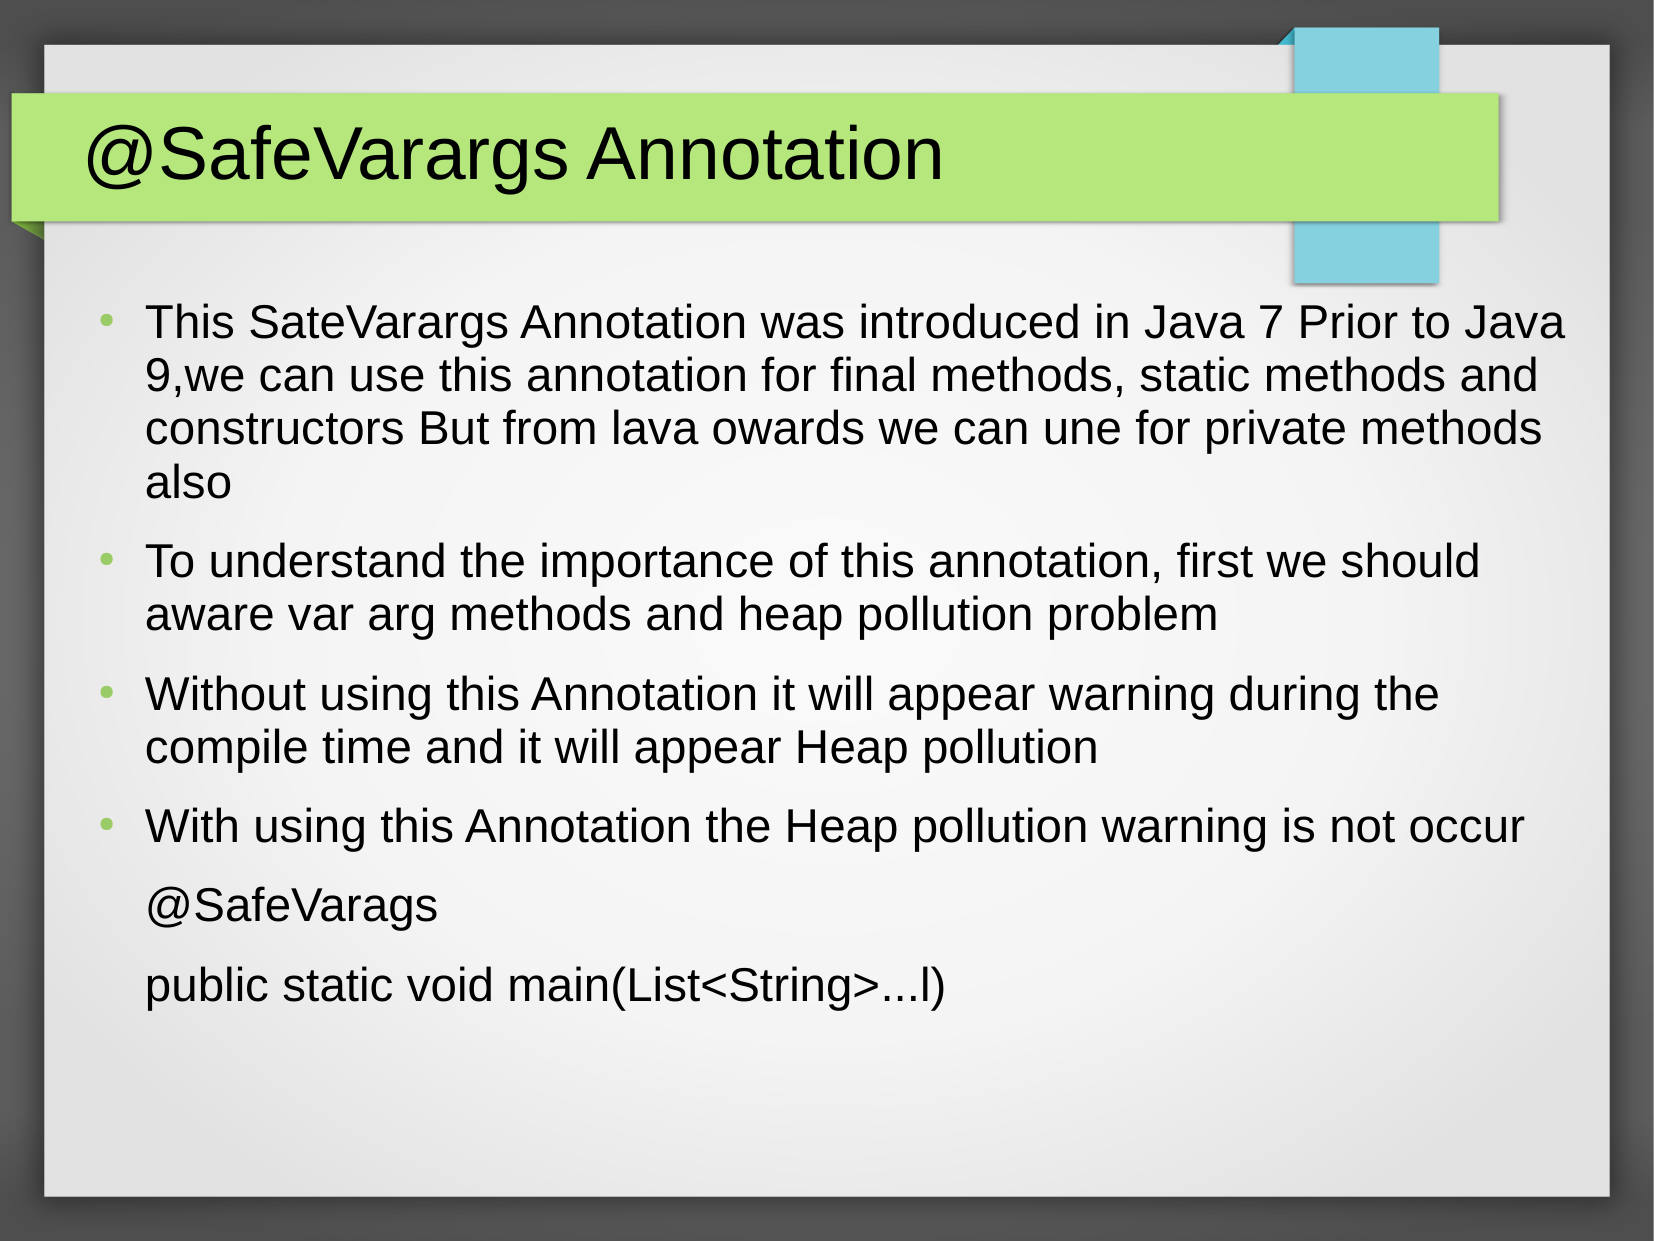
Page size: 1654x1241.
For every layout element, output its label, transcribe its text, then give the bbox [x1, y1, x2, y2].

picture [0, 0, 1654, 1241]
list This SateVarargs Annotation was introduced in Java 7 Prior to Java 9,we can use this annotation for final methods, static methods and constructors But from lava owards we can une for private methods also To understand the importance of this annotation, first we should aware var arg methods and heap pollution problem Without using this Annotation it will appear warning during the compile time and it will appear Heap pollution With using this Annotation the Heap pollution warning is not occur @SafeVarags public static void main(List<String>...l) [82, 295, 1571, 1015]
title @SafeVarargs Annotation [82, 27, 1264, 280]
